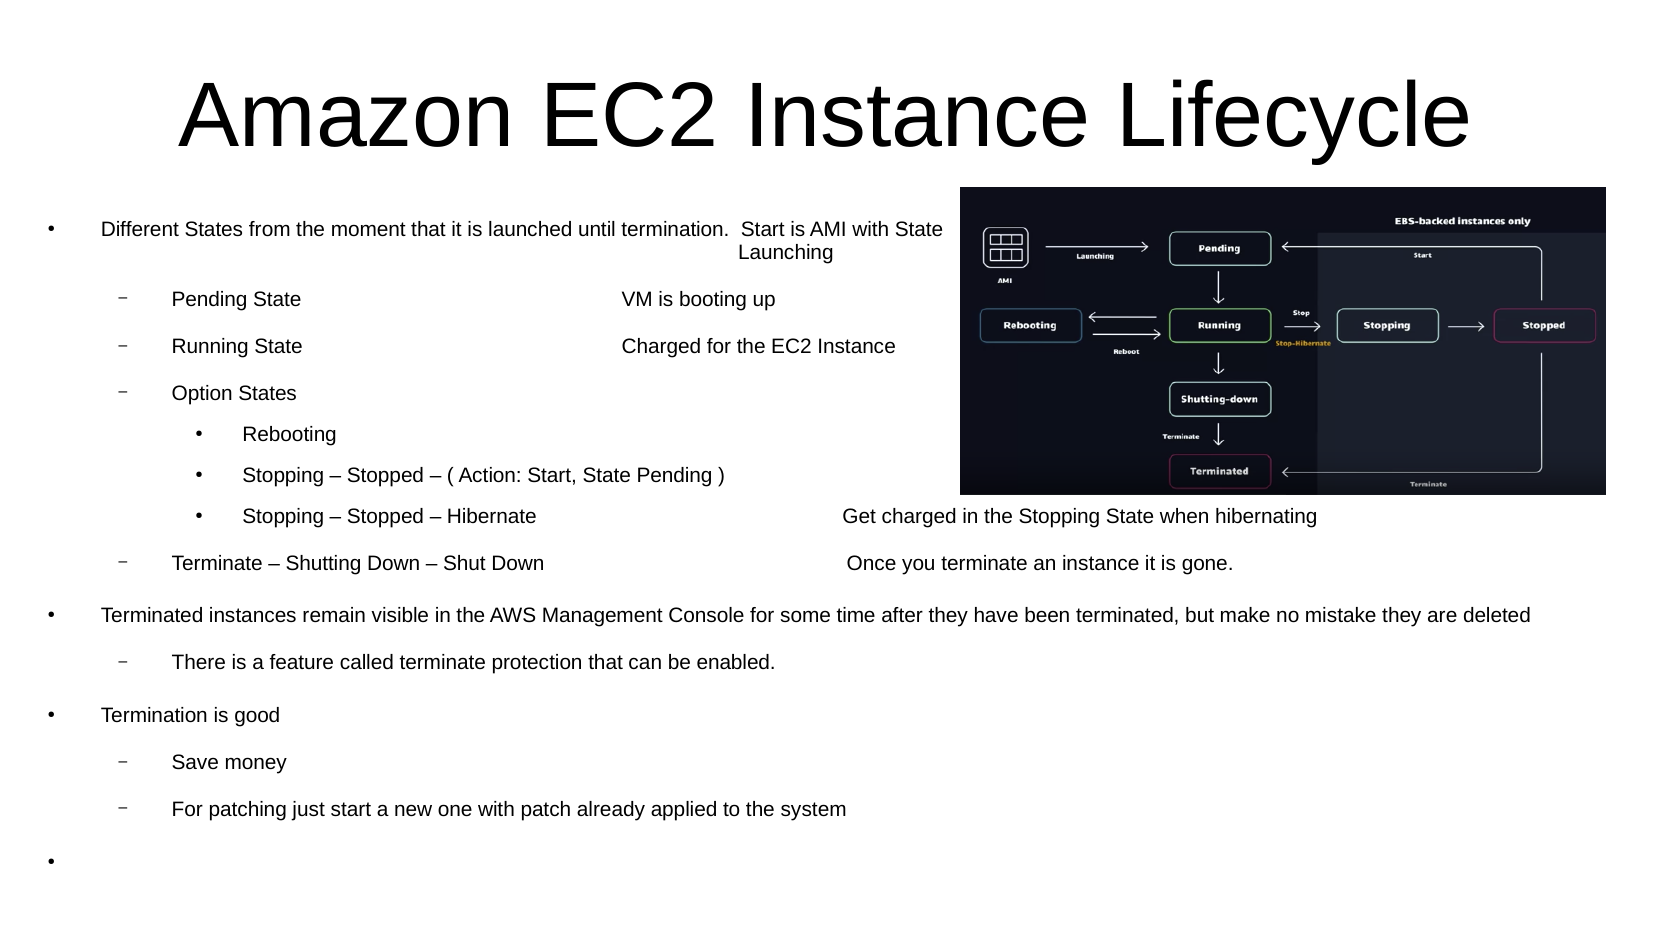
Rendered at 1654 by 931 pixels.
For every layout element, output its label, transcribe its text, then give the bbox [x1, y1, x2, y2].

picture [960, 187, 1606, 496]
title Amazon EC2 Instance Lifecycle [82, 37, 1571, 193]
list Different States from the moment that it is launched until termination. Start is AMI with State Launching Pending State VM is booting up Running State Charged for the EC2 Instance Option States Rebooting Stopping – Stopped – ( Action: Start, State Pending ) Stopping – Stopped – Hibernate Get charged in the Stopping State when hibernating Terminate – Shutting Down – Shut Down Once you terminate an instance it is gone. Terminated instances remain visible in the AWS Management Console for some time after they have been terminated, but make no mistake they are deleted There is a feature called terminate protection that can be enabled. Termination is good Save money For patching just start a new one with patch already applied to the system [30, 217, 1571, 901]
